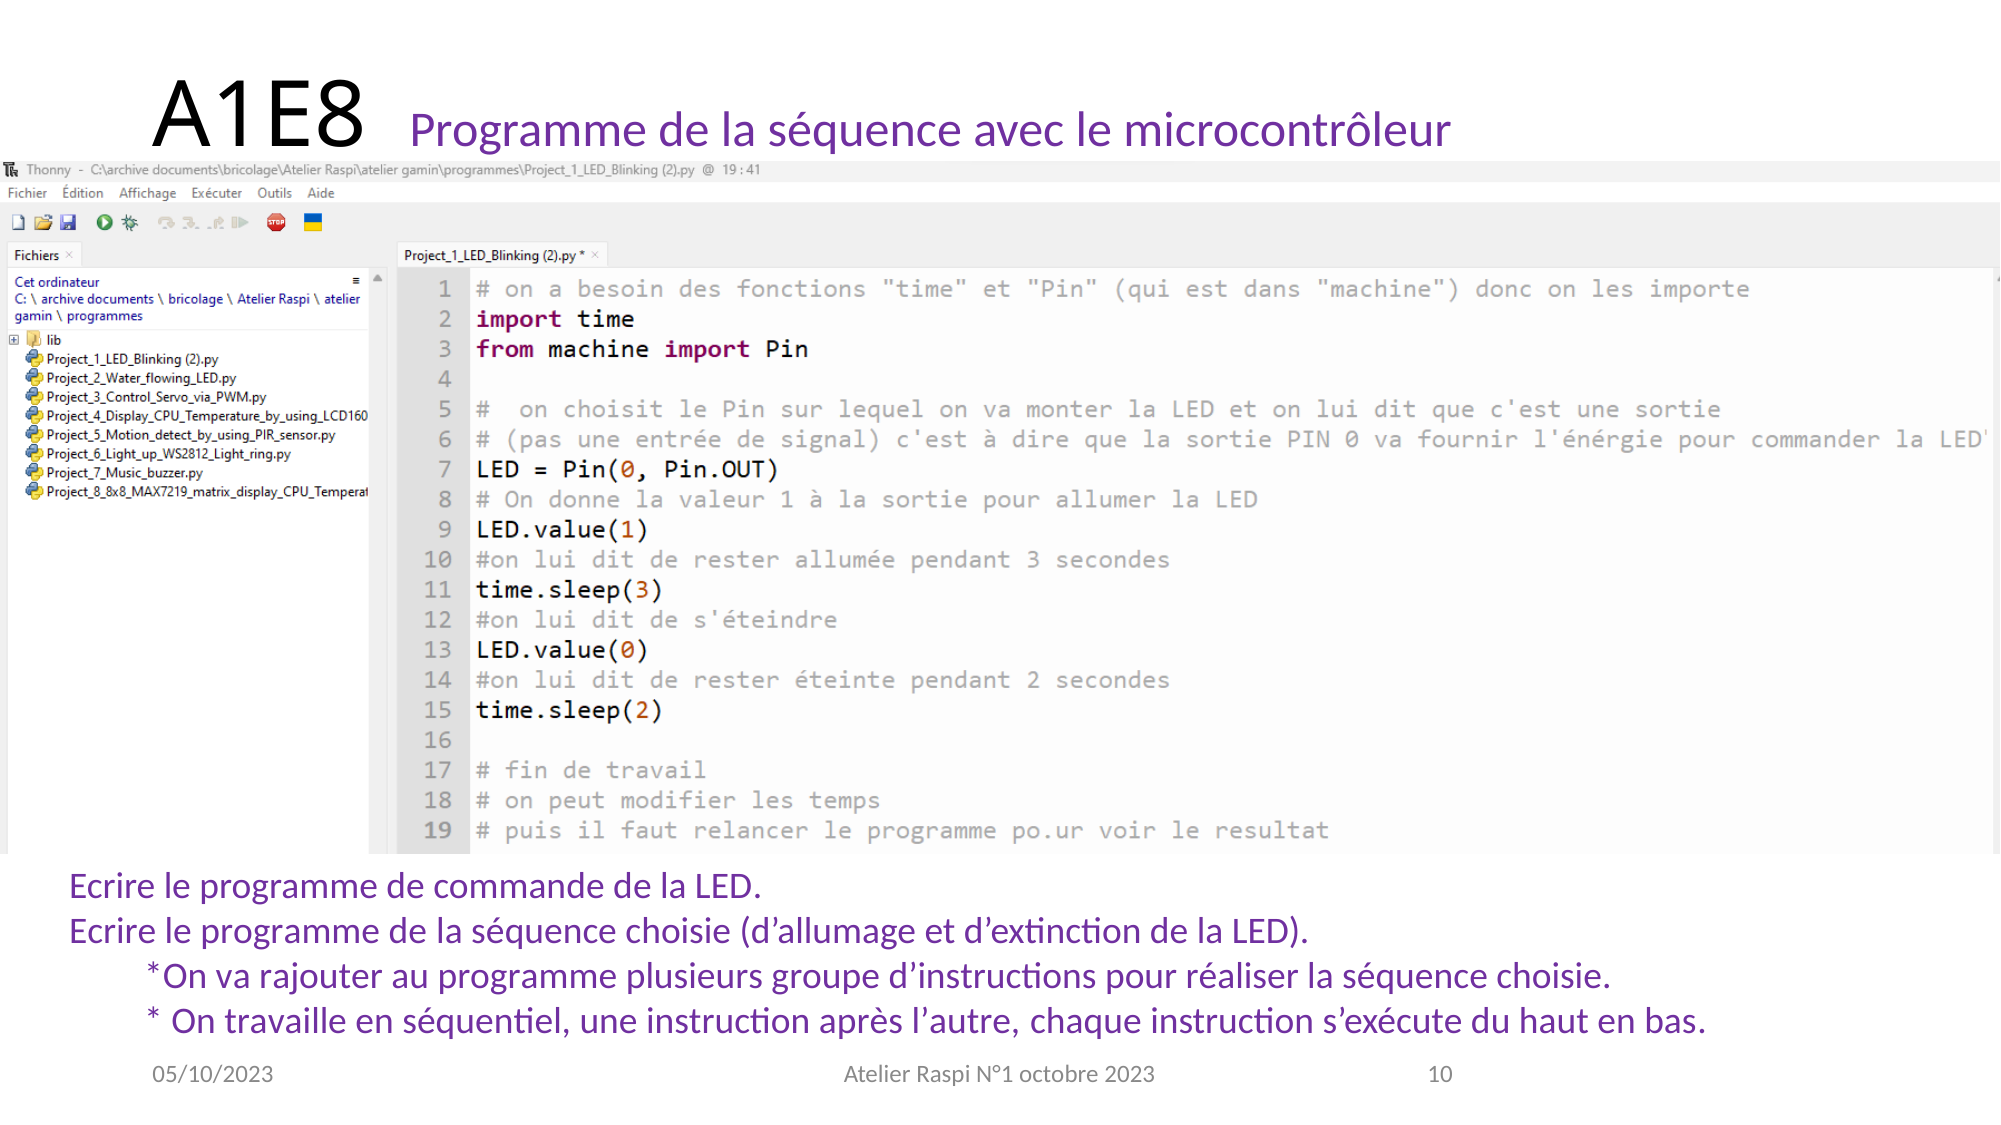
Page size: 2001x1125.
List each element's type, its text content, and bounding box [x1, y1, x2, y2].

text_box Programme de la séquence avec le microcontrôleur [394, 88, 1477, 161]
text_box A1E8 [137, 59, 1863, 161]
picture [0, 161, 2000, 854]
text_box Ecrire le programme de commande de la LED. Ecrire le programme de la séquence choisie (d’allumage et d’extinction de la LED). *On va rajouter au programme plusieurs groupe d’instructions pour réaliser la séquence choisie. * On travaille en séquentiel, une instruction après l’autre, chaque instruction s’exécute du haut en bas. [54, 854, 1818, 1097]
text_box Atelier Raspi N°1 octobre 2023 [662, 1042, 1338, 1103]
text_box [1412, 1042, 1863, 1103]
text_box 05/10/2023 [137, 1042, 588, 1103]
